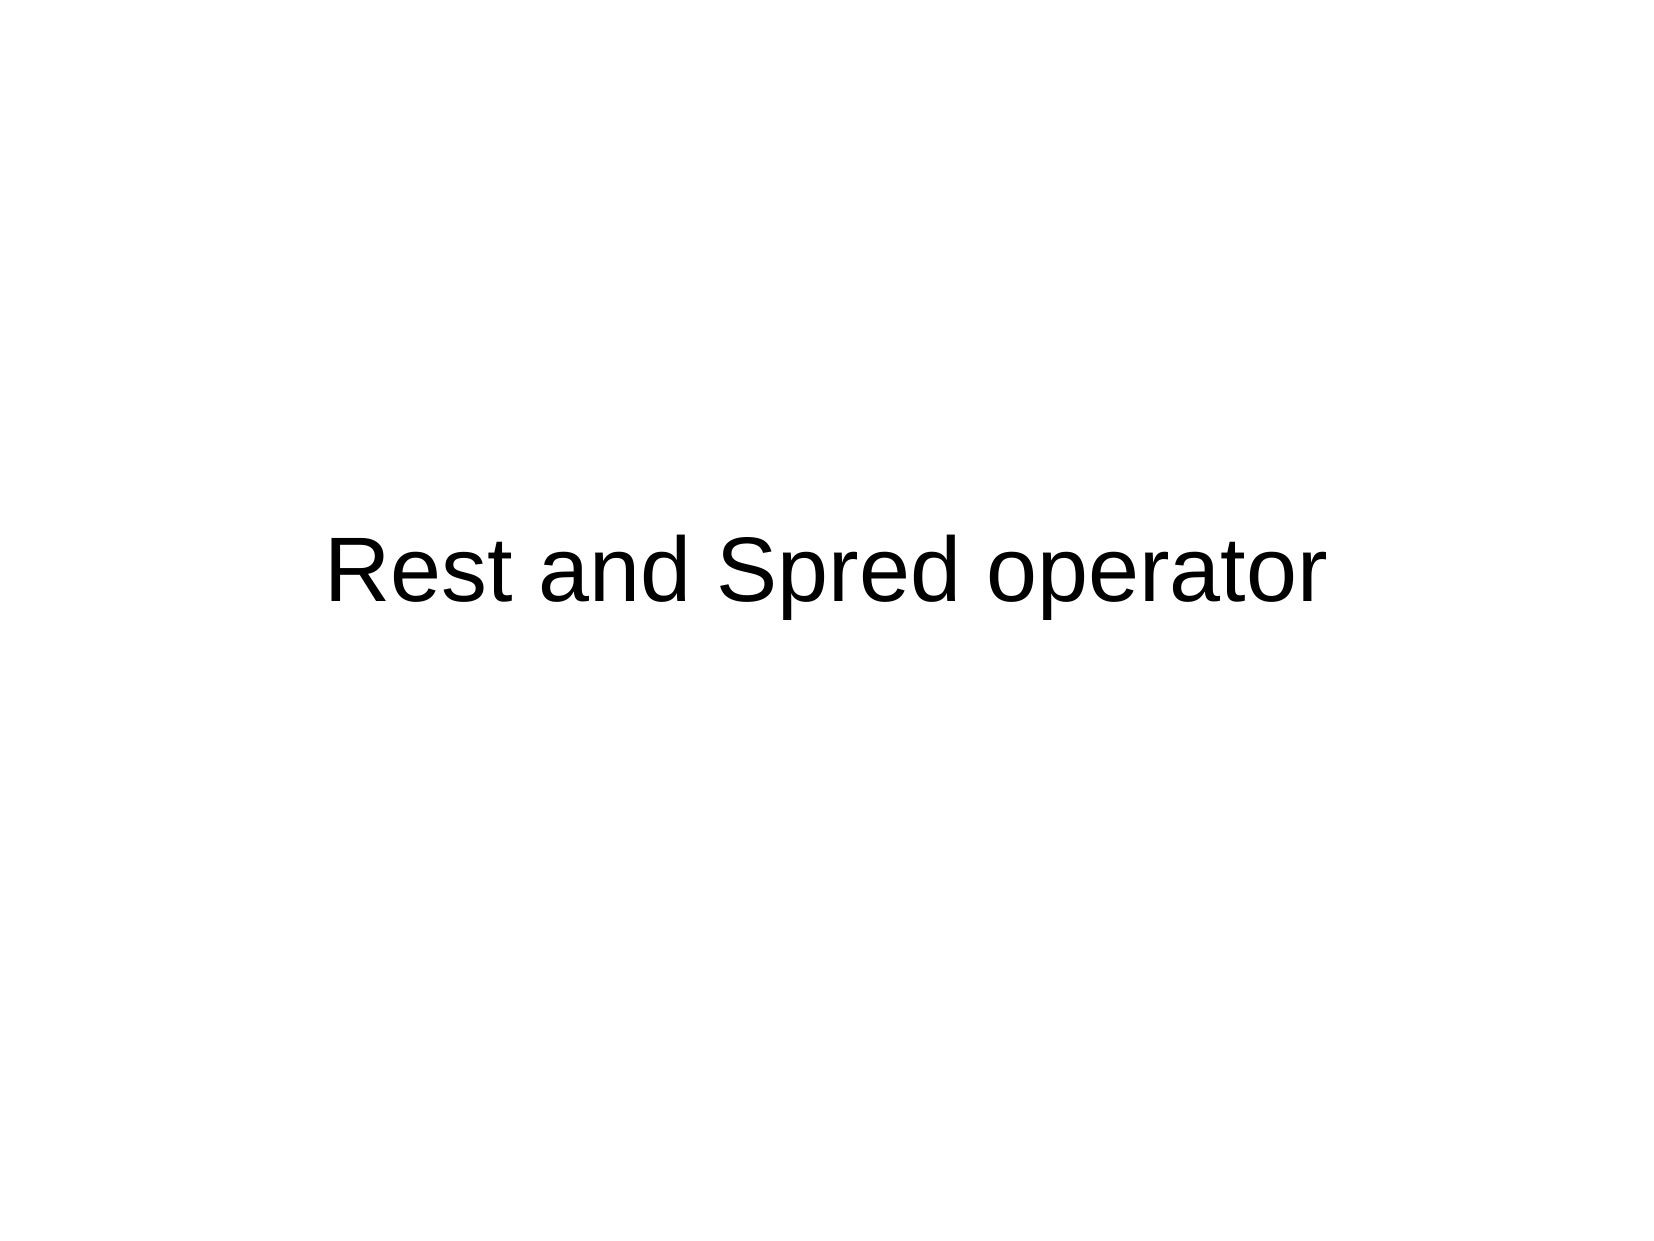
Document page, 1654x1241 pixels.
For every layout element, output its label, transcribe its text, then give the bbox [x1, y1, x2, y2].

title Rest and Spred operator [82, 466, 1571, 674]
